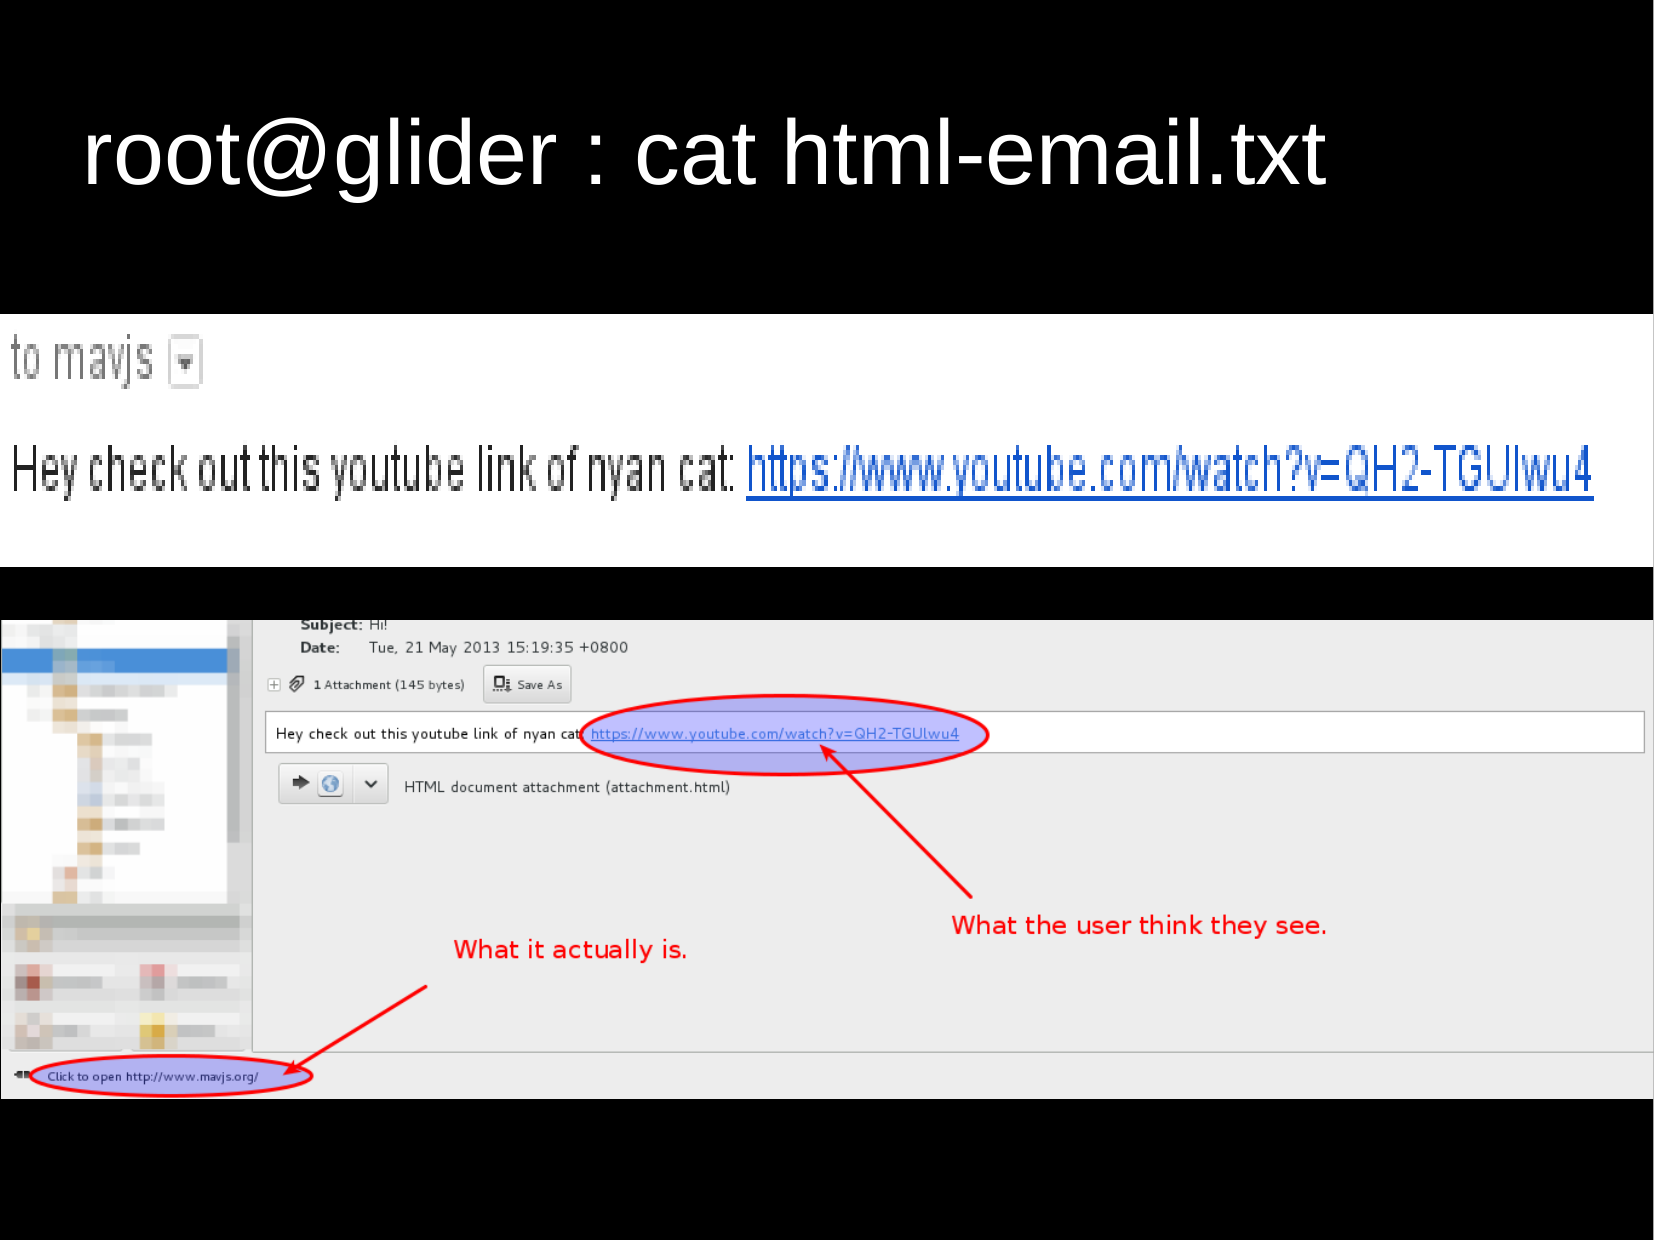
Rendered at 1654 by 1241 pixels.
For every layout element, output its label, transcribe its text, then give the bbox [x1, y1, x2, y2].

picture [0, 314, 1654, 567]
title root@glider : cat html-email.txt [82, 49, 1571, 257]
picture [1, 620, 1654, 1099]
